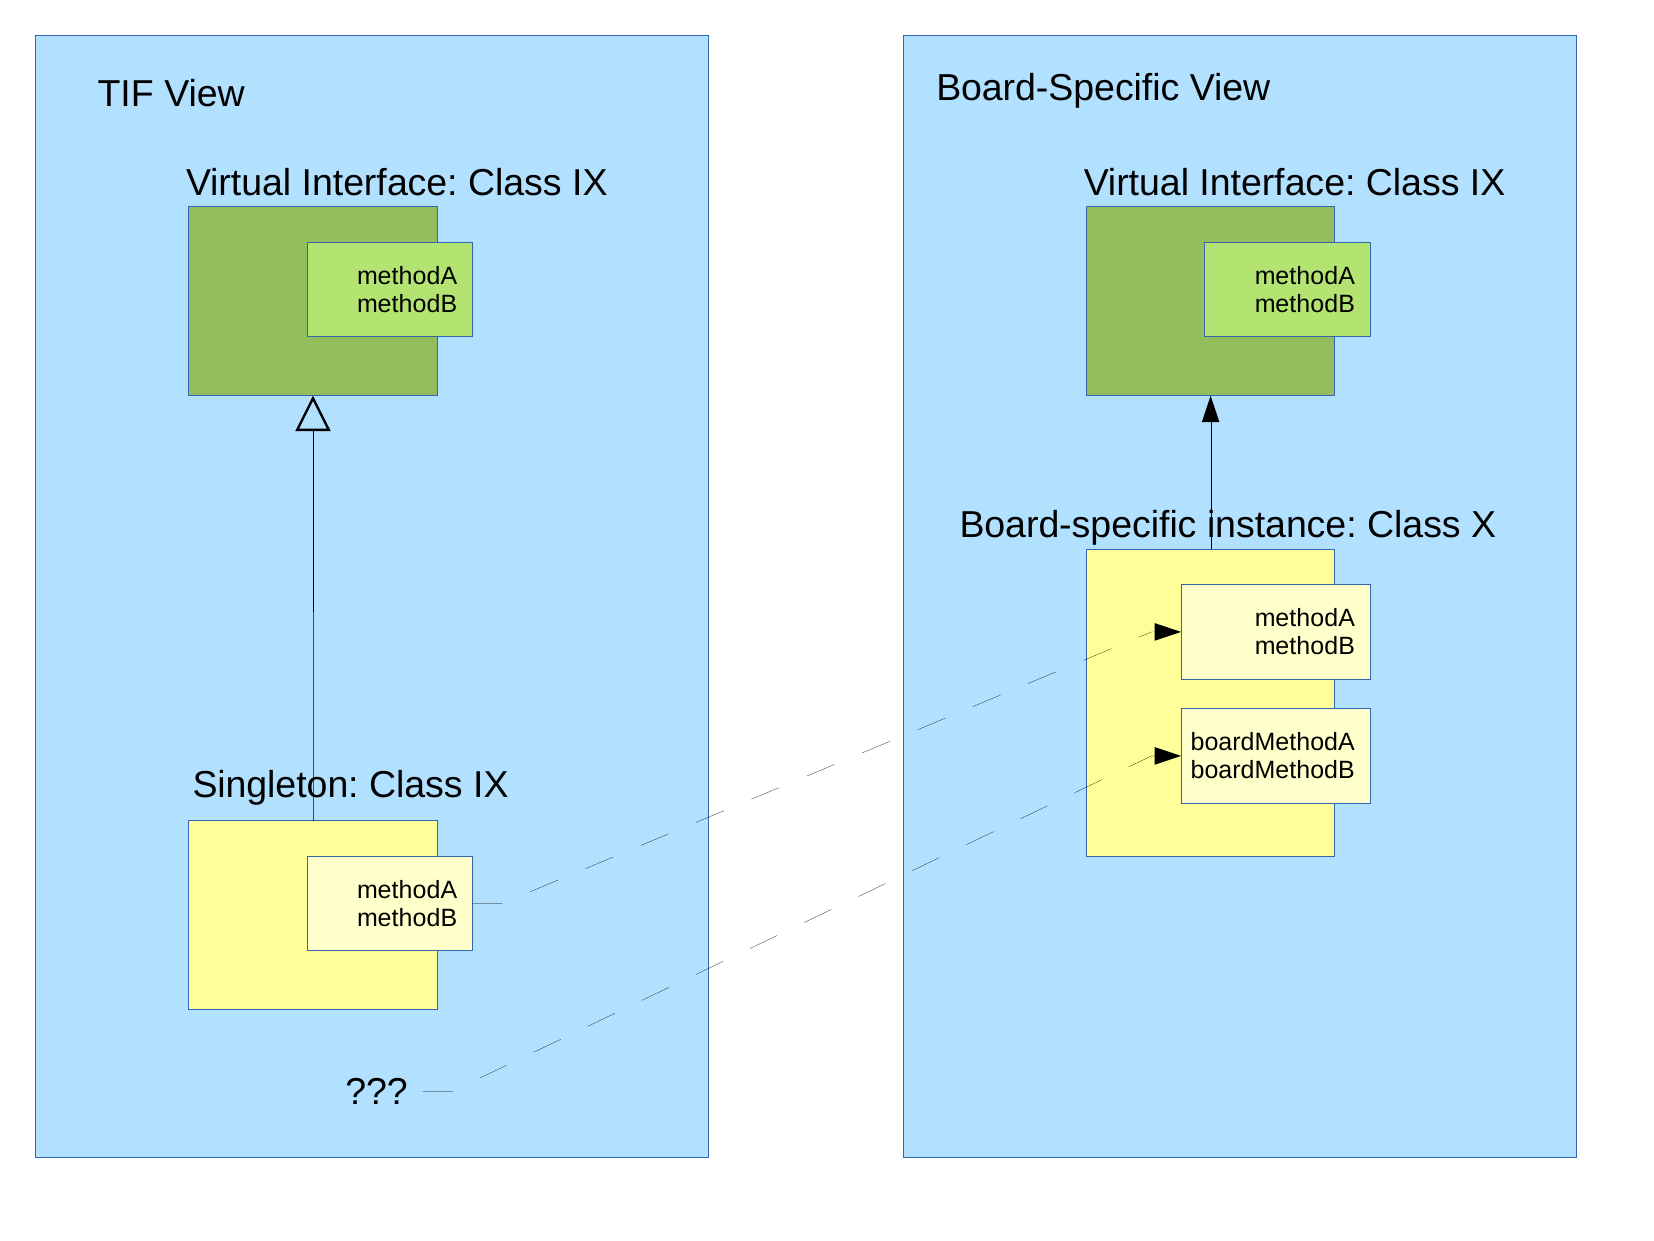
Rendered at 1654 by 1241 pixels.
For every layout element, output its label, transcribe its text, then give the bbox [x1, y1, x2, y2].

text_box ??? [330, 1062, 423, 1120]
text_box boardMethodA boardMethodB [1181, 708, 1371, 804]
text_box methodA methodB [1181, 584, 1371, 680]
text_box methodA methodB [1204, 242, 1371, 337]
text_box Virtual Interface: Class IX [171, 153, 623, 211]
text_box methodA methodB [307, 242, 473, 337]
text_box TIF View [82, 64, 260, 122]
text_box Singleton: Class IX [177, 755, 313, 813]
text_box Board-specific instance: Class X [944, 496, 1512, 553]
text_box Virtual Interface: Class IX [1068, 153, 1521, 211]
text_box [35, 35, 709, 1158]
text_box Singleton: Class IX [314, 755, 524, 813]
text_box Board-Specific View [921, 59, 1286, 116]
text_box methodA methodB [307, 856, 473, 951]
text_box [903, 35, 1577, 1158]
